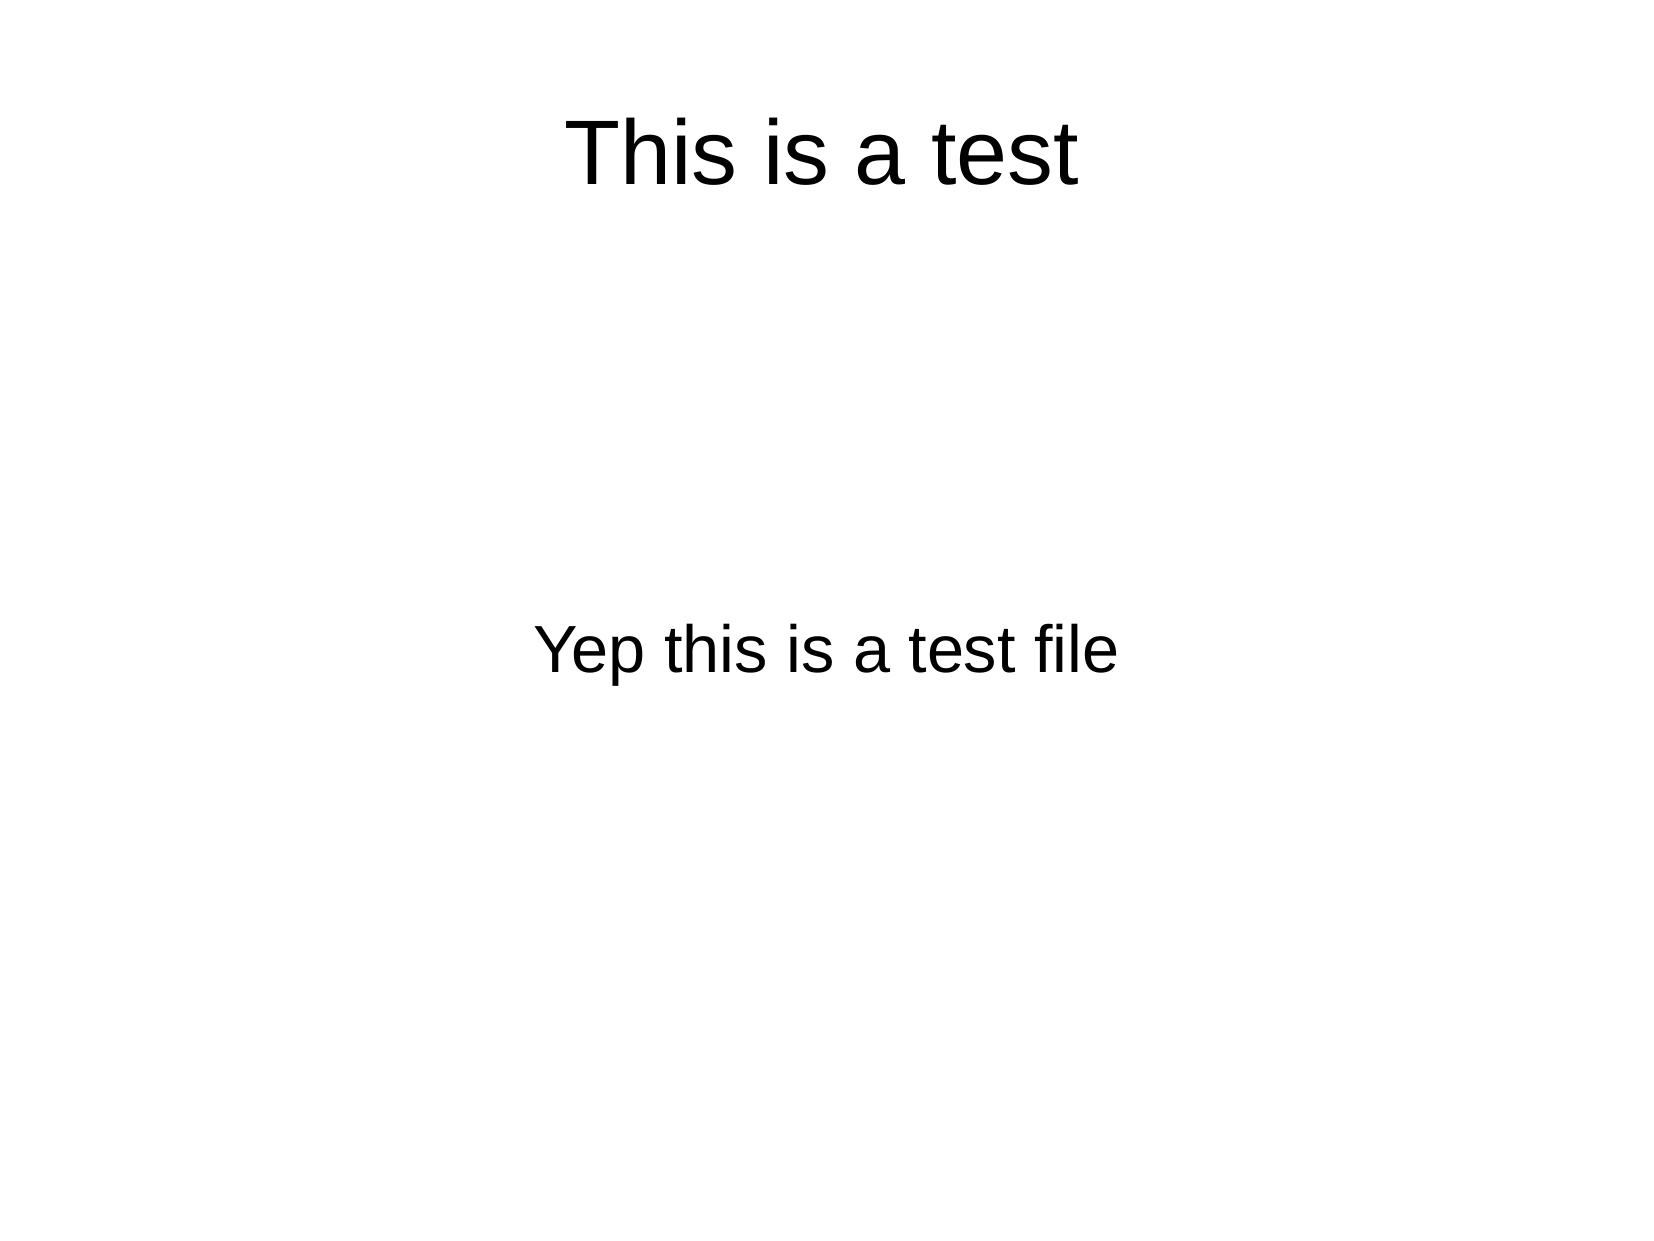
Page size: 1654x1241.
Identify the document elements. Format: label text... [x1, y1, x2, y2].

title This is a test [82, 49, 1571, 257]
subtitle Yep this is a test file [82, 290, 1571, 1010]
